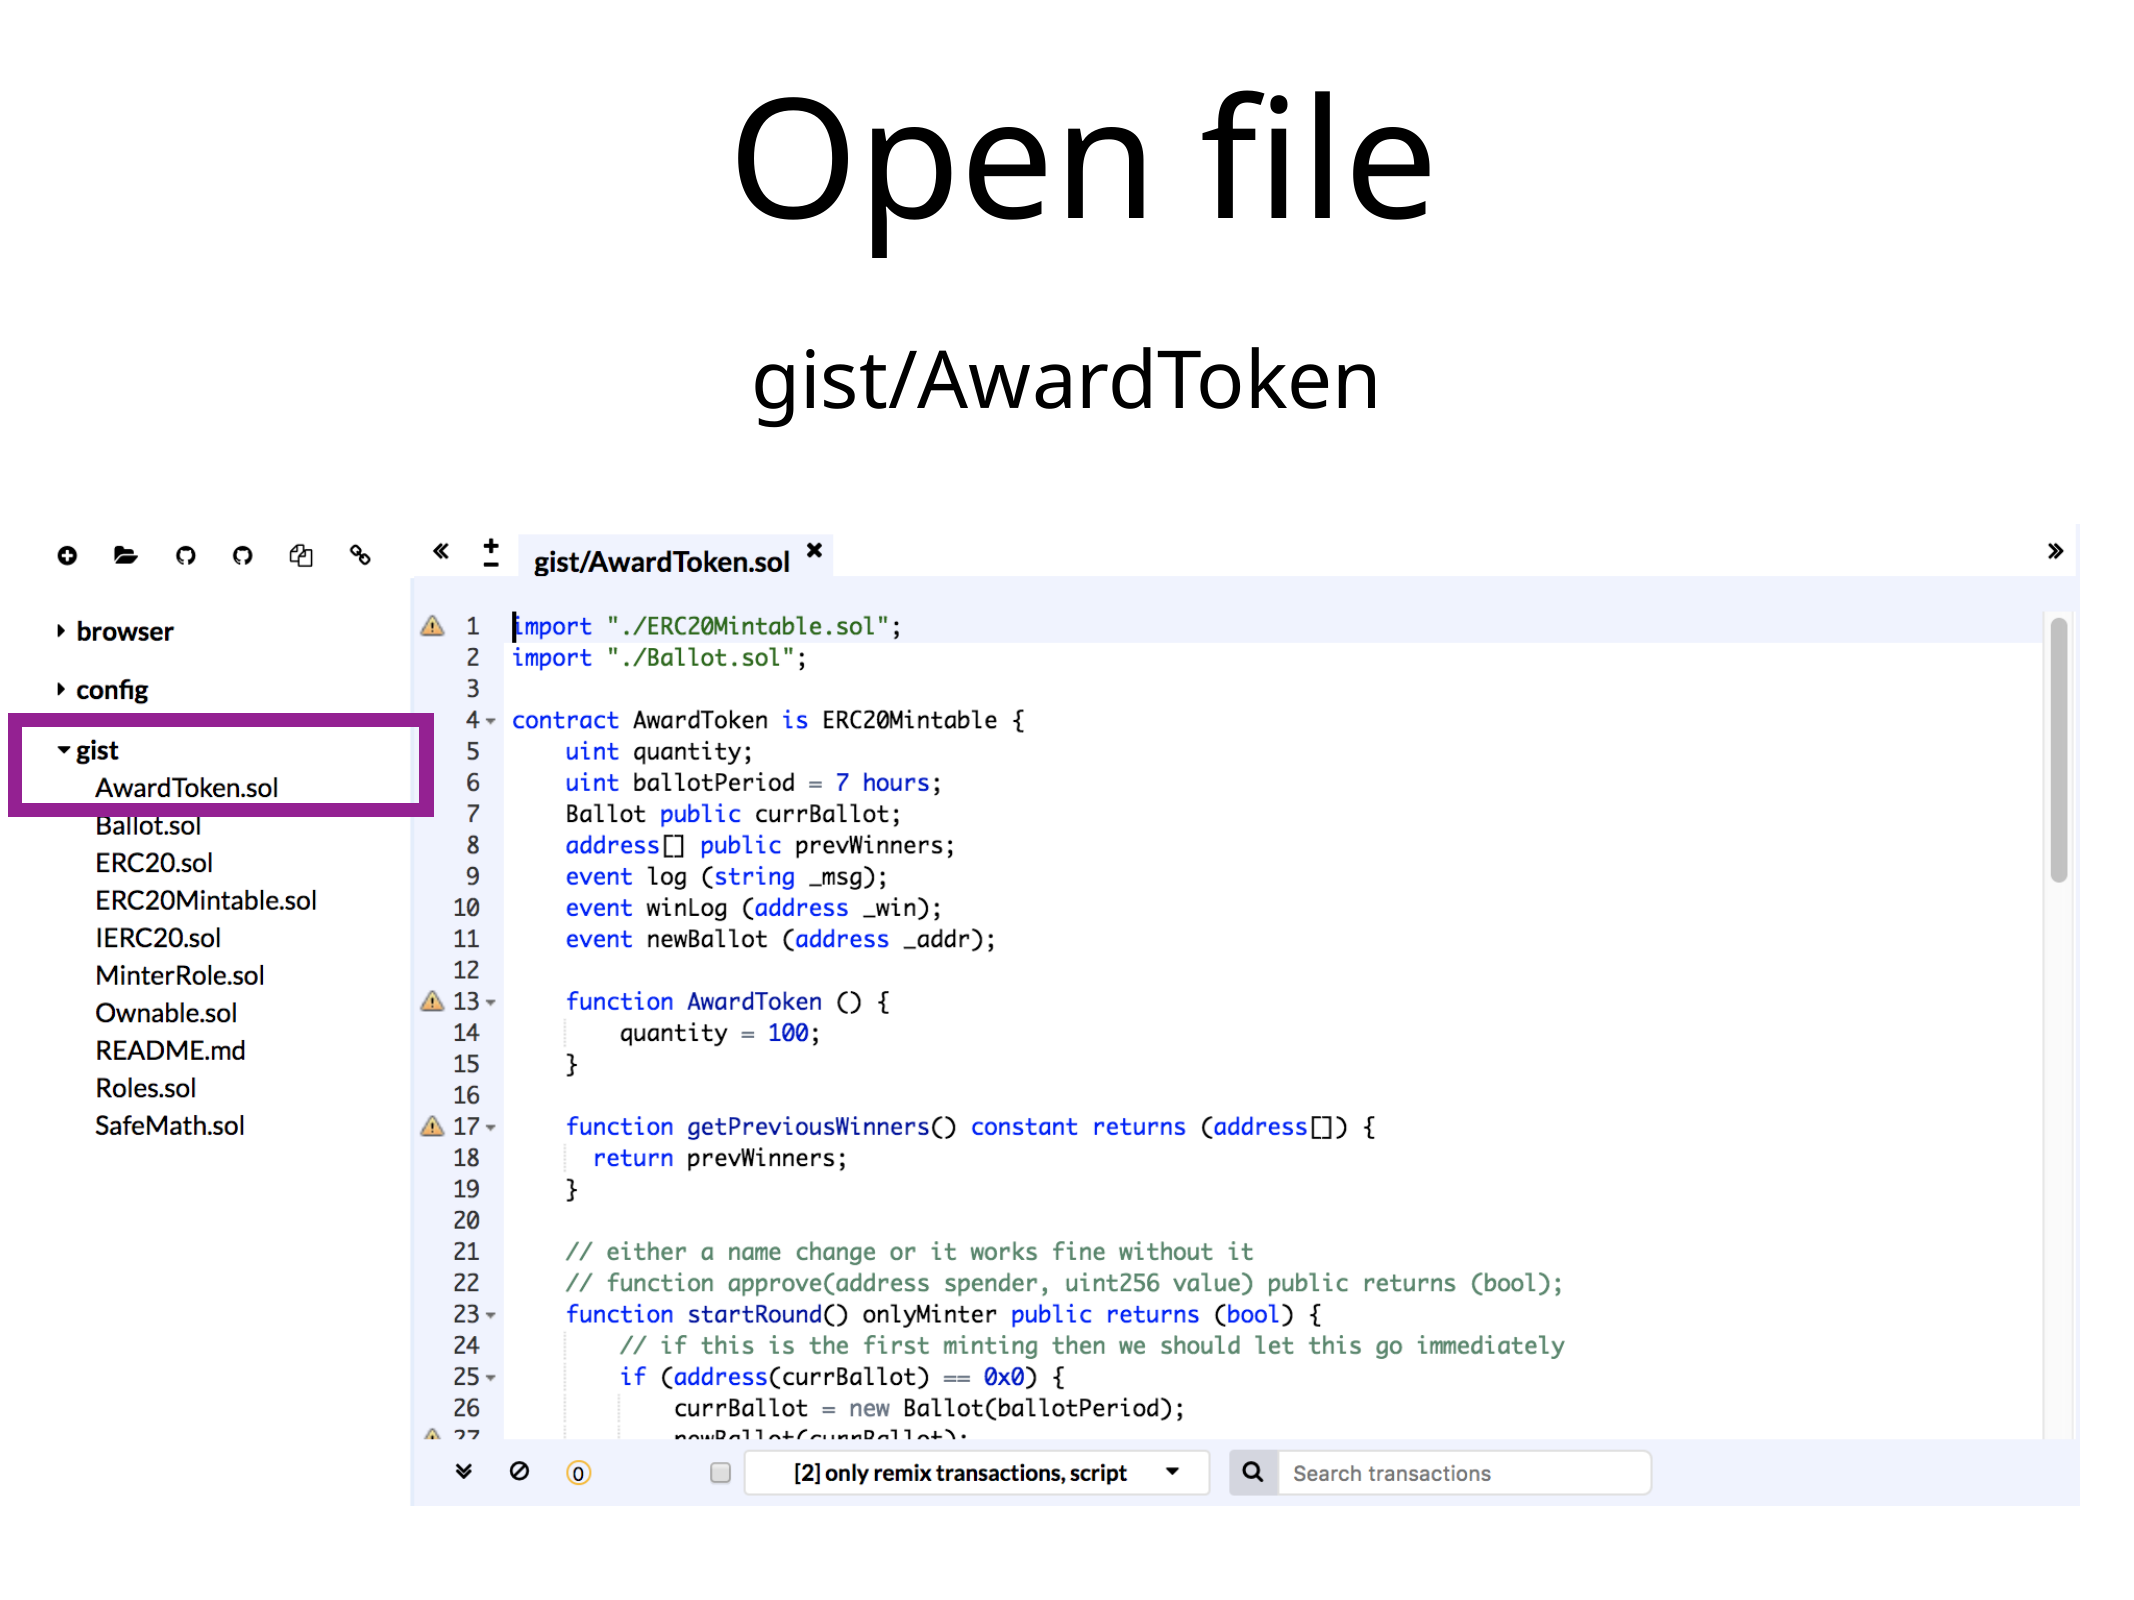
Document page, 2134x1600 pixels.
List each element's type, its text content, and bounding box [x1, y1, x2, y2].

picture [41, 727, 419, 803]
subtitle gist/AwardToken [208, 320, 1925, 507]
title Open file [225, 45, 1942, 284]
picture [41, 524, 2080, 1506]
